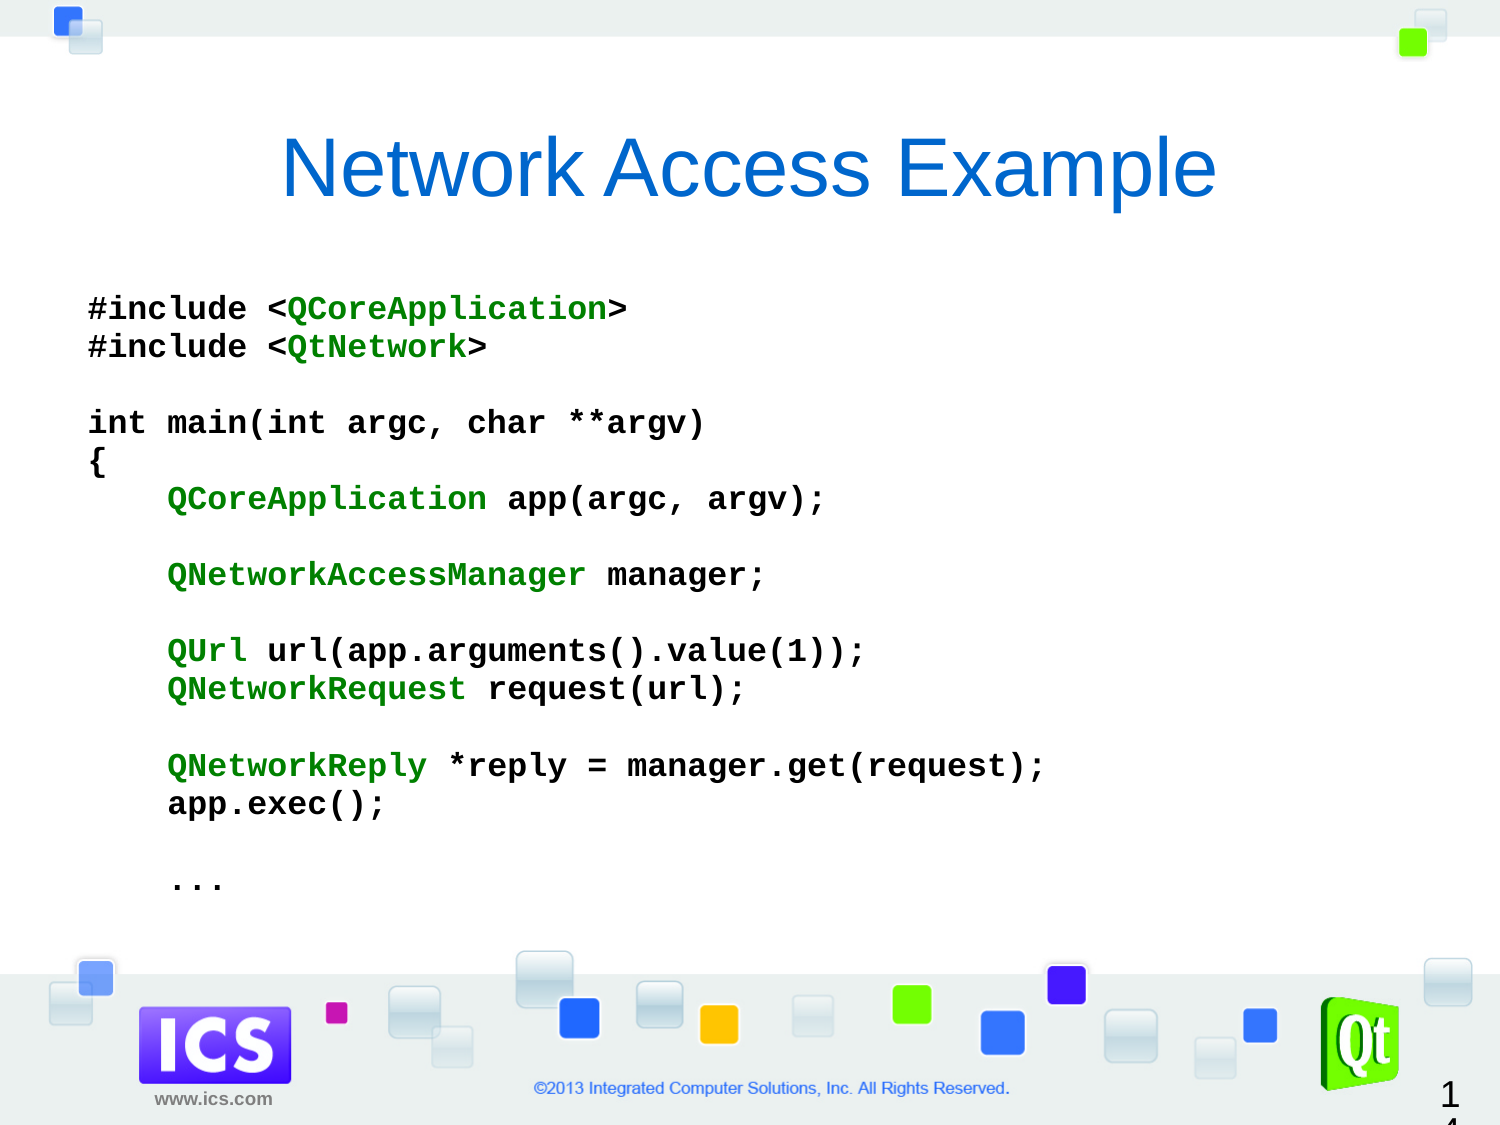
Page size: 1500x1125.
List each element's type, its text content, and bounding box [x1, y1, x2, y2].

picture [0, 0, 1500, 62]
picture [0, 950, 1500, 1125]
list #include <QCoreApplication> #include <QtNetwork> int main(int argc, char **argv) { QCoreApplication app(argc, argv); QNetworkAccessManager manager; QUrl url(app.arguments().value(1)); QNetworkRequest request(url); QNetworkReply *reply = manager.get(request); app.exec(); ... [87, 212, 1438, 940]
title Network Access Example [112, 50, 1388, 212]
